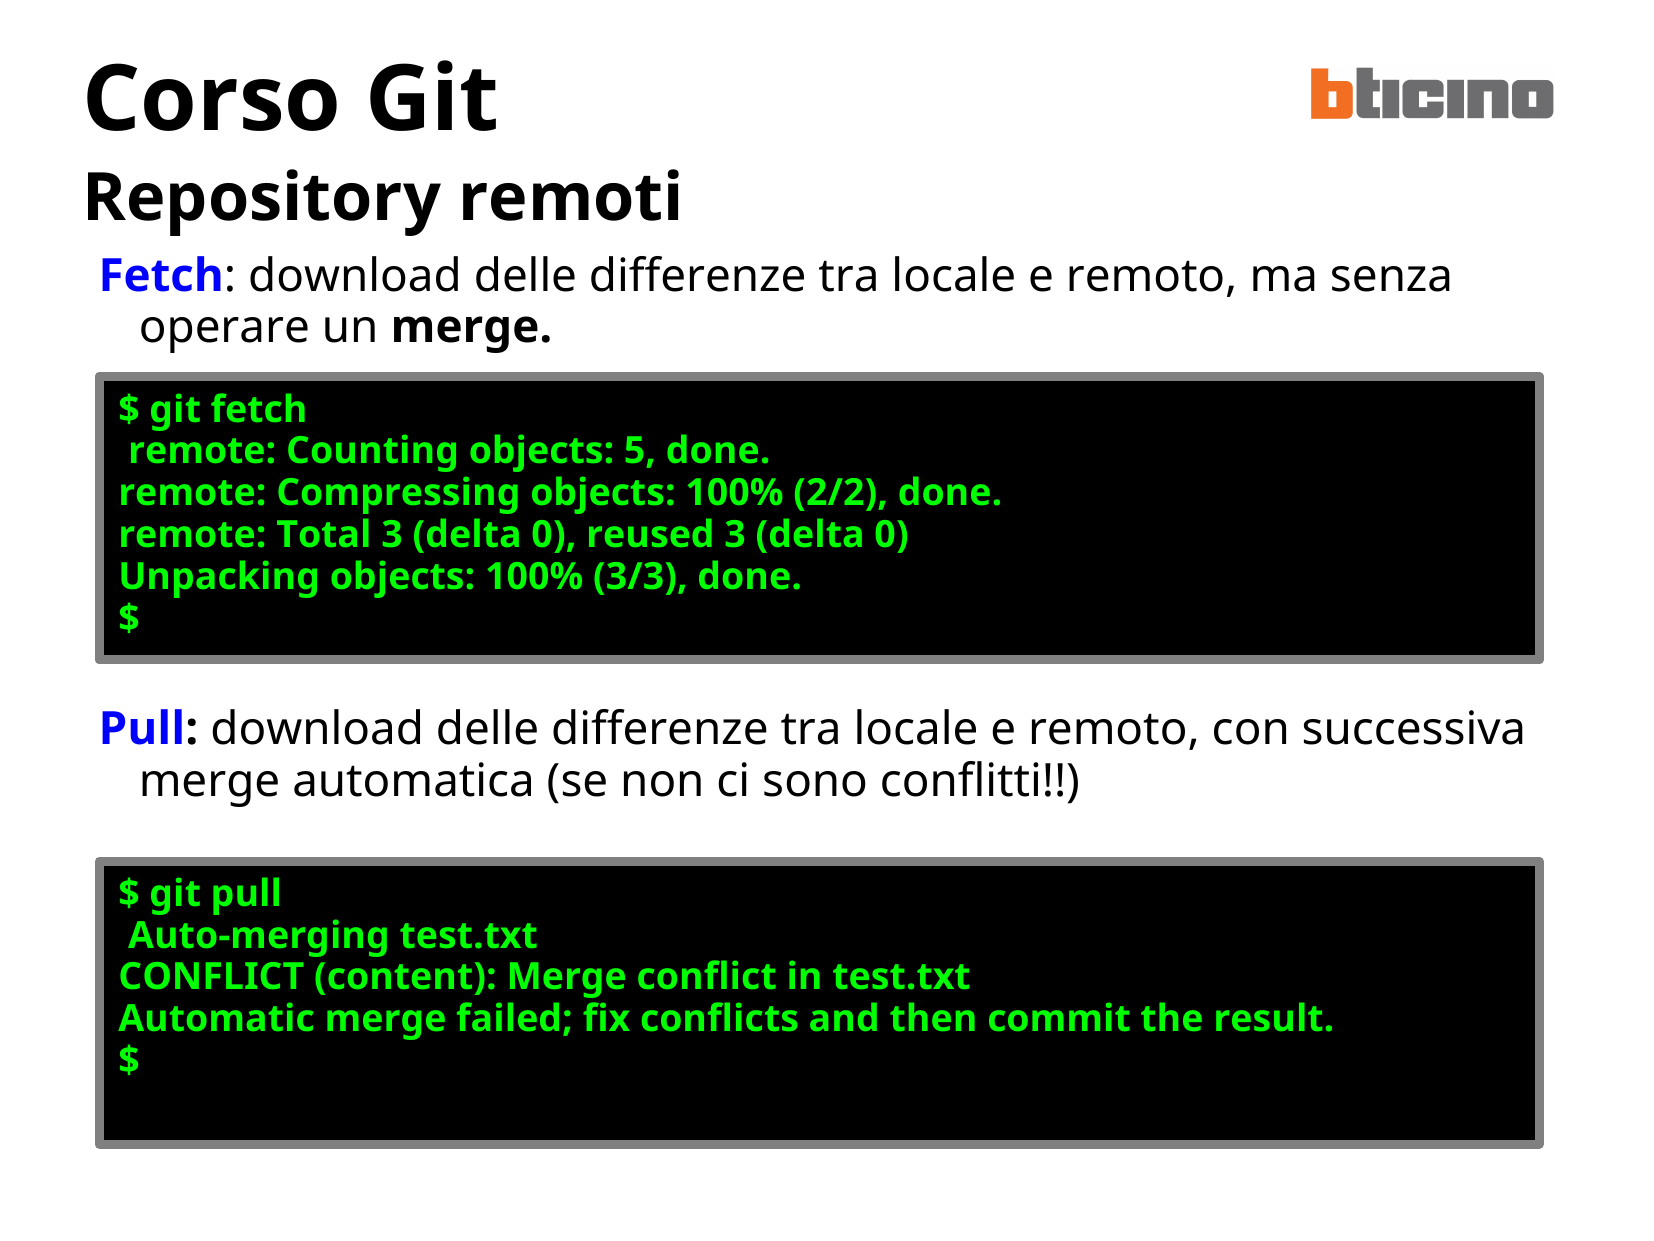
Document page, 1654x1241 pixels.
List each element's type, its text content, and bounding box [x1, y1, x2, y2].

list Pull: download delle differenze tra locale e remoto, con successiva merge automatica (se non ci sono conflitti!!) [82, 699, 1561, 815]
list Fetch: download delle differenze tra locale e remoto, ma senza operare un merge. [82, 245, 1561, 361]
text_box $ git pull Auto-merging test.txt CONFLICT (content): Merge conflict in test.txt Automatic merge failed; fix conflicts and then commit the result. $ [99, 861, 1540, 1145]
list Repository remoti [82, 156, 1561, 245]
title Corso Git [82, 48, 1570, 151]
text_box $ git fetch remote: Counting objects: 5, done. remote: Compressing objects: 100% (2/2), done. remote: Total 3 (delta 0), reused 3 (delta 0) Unpacking objects: 100% (3/3), done. $ [99, 376, 1540, 660]
